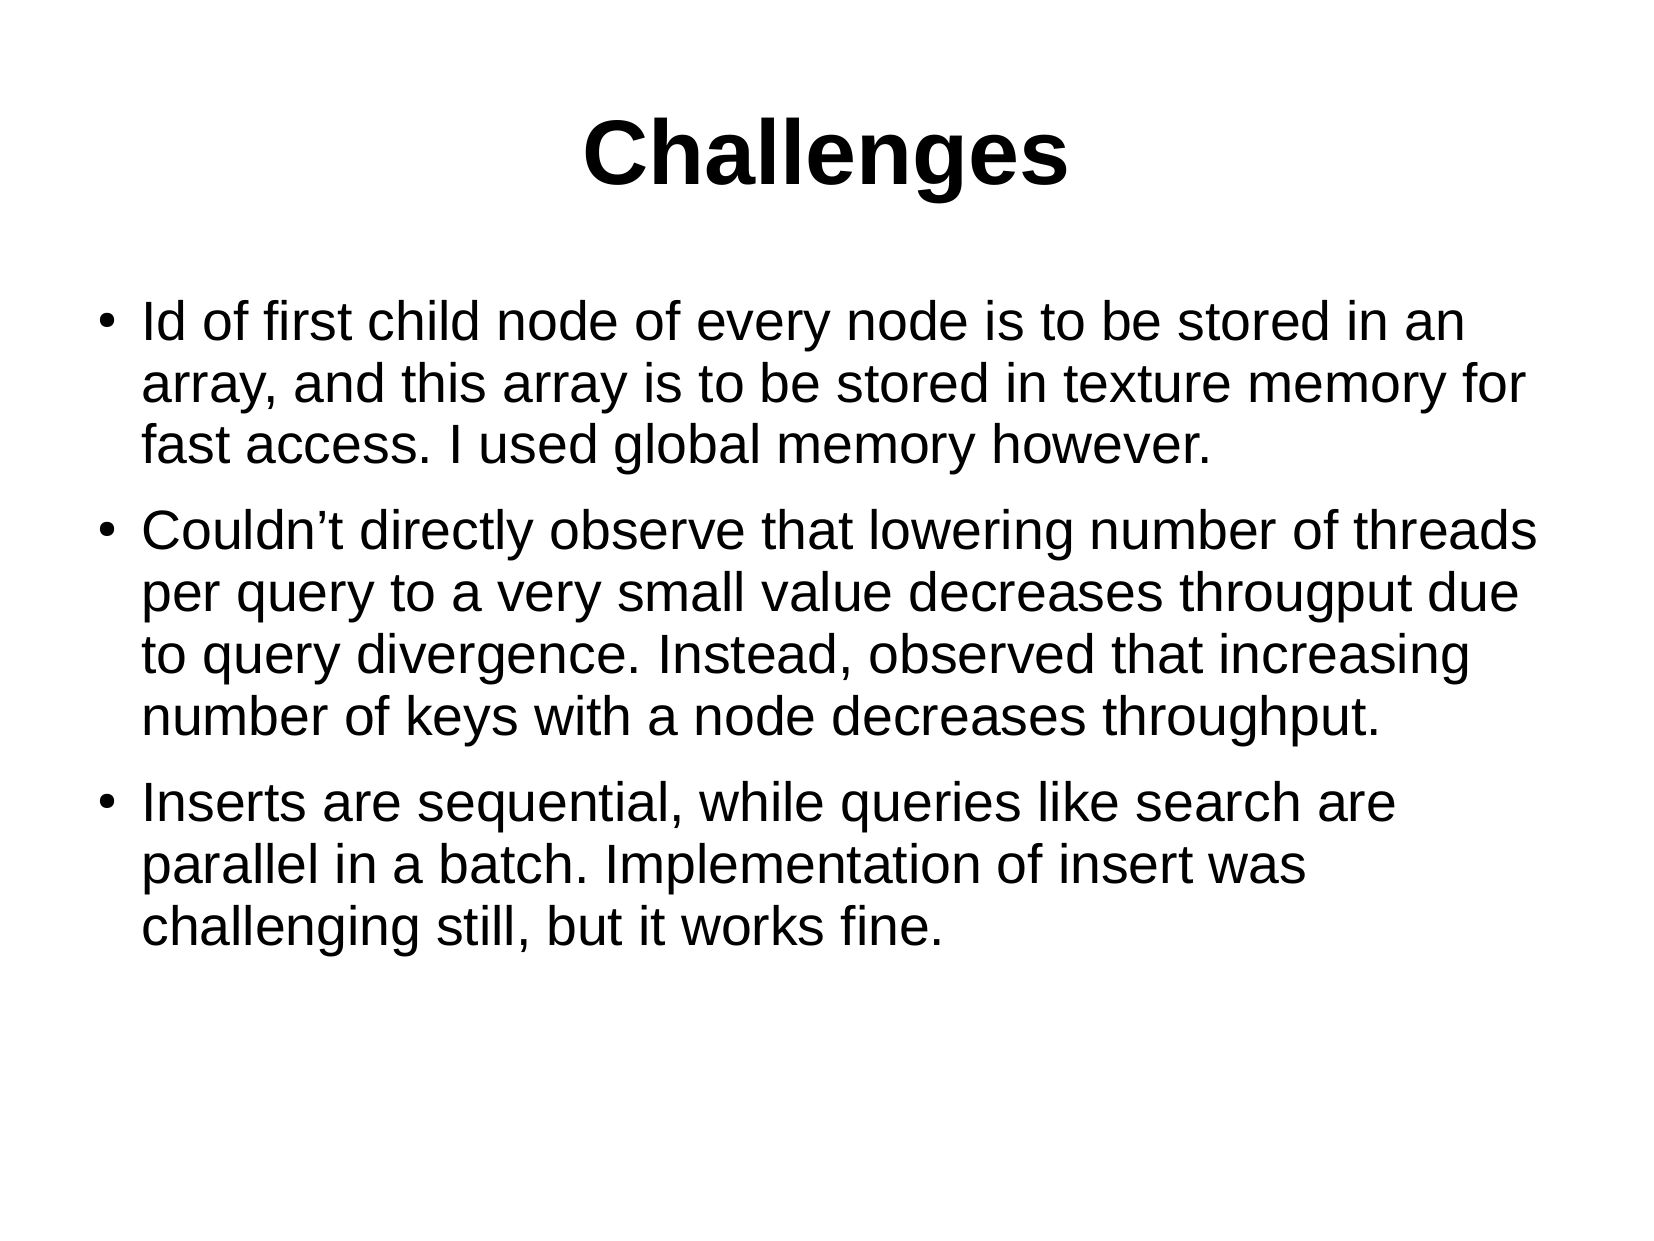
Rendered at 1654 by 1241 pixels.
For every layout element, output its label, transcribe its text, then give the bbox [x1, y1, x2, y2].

title Challenges [82, 49, 1571, 257]
list Id of first child node of every node is to be stored in an array, and this array is to be stored in texture memory for fast access. I used global memory however. Couldn’t directly observe that lowering number of threads per query to a very small value decreases througput due to query divergence. Instead, observed that increasing number of keys with a node decreases throughput. Inserts are sequential, while queries like search are parallel in a batch. Implementation of insert was challenging still, but it works fine. [82, 290, 1571, 1010]
